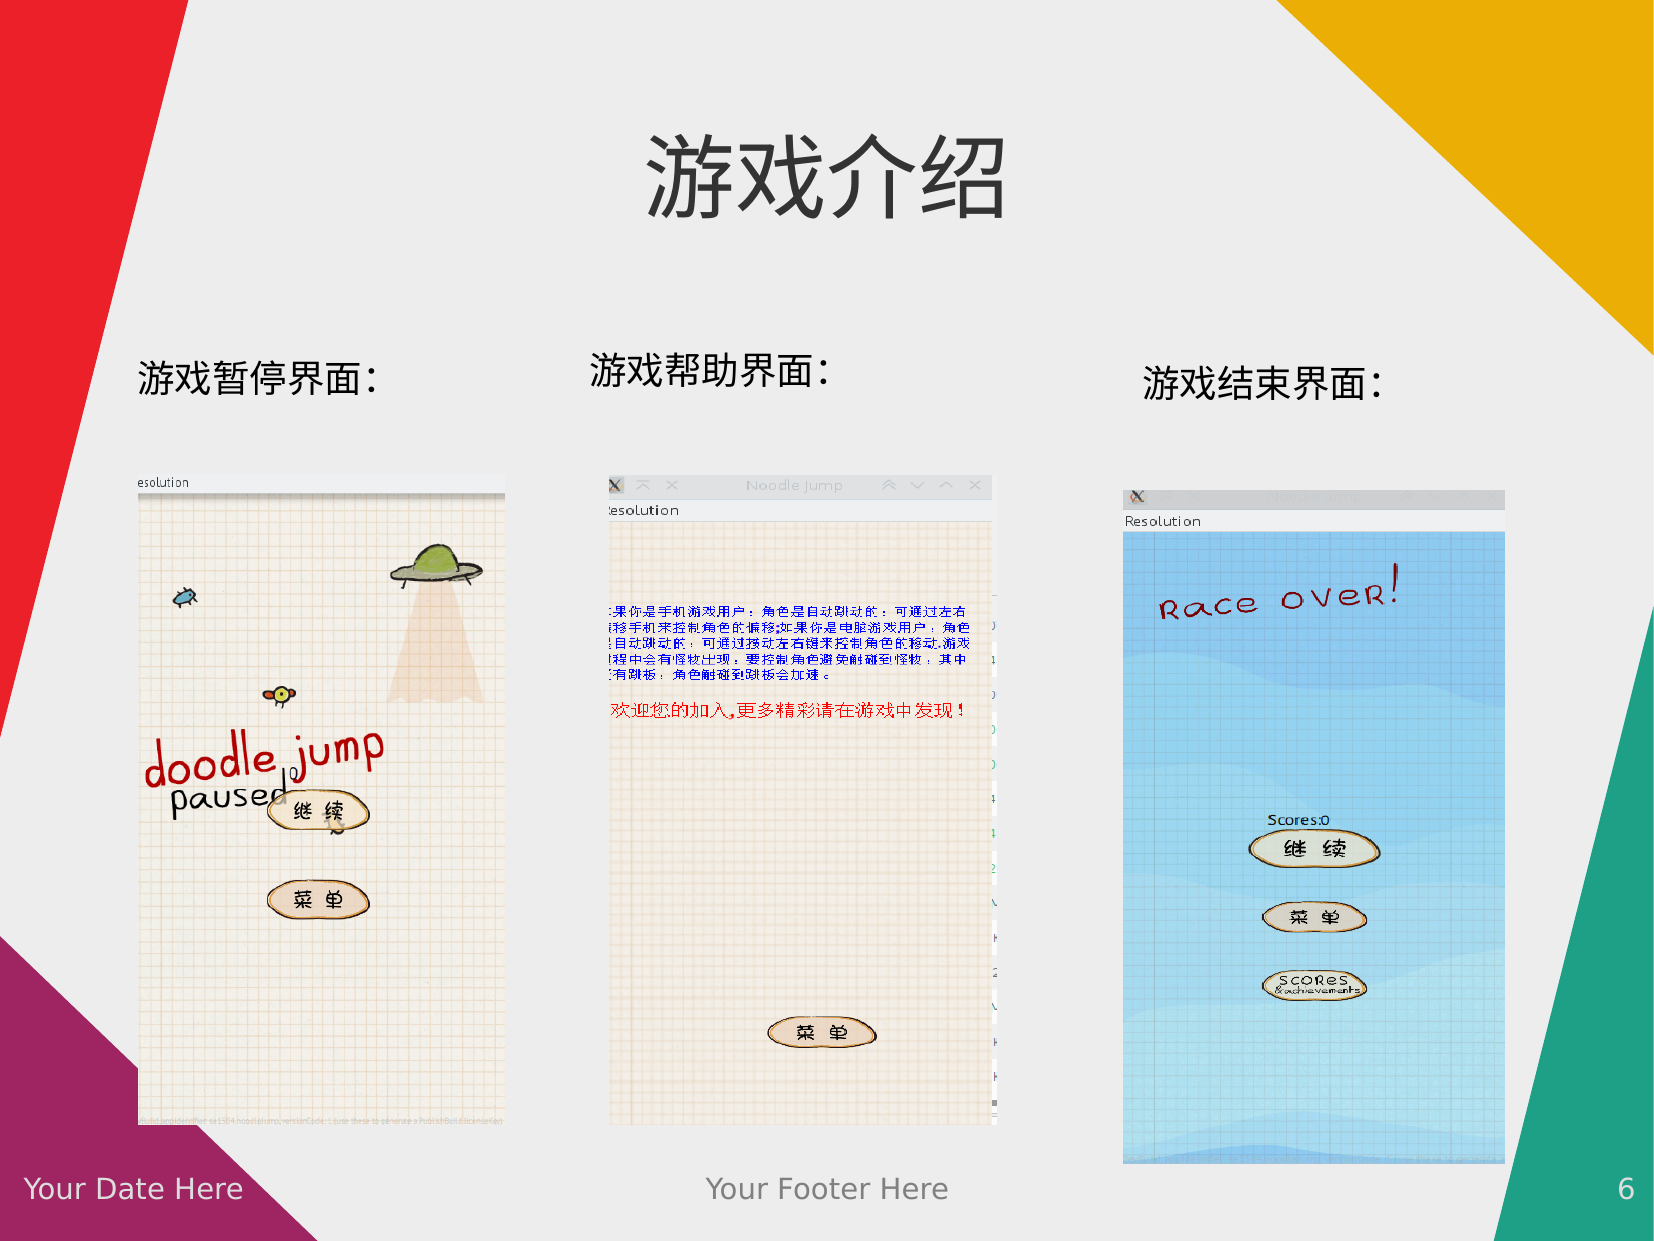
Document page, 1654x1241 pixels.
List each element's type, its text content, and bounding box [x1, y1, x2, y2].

text_box 游戏帮助界面： [574, 334, 1015, 389]
picture [138, 474, 505, 1125]
title 游戏介绍 [114, 73, 1539, 271]
picture [1123, 490, 1505, 1164]
text_box 游戏结束界面： [1127, 346, 1529, 401]
picture [609, 475, 997, 1126]
text_box 游戏暂停界面： [122, 341, 455, 437]
